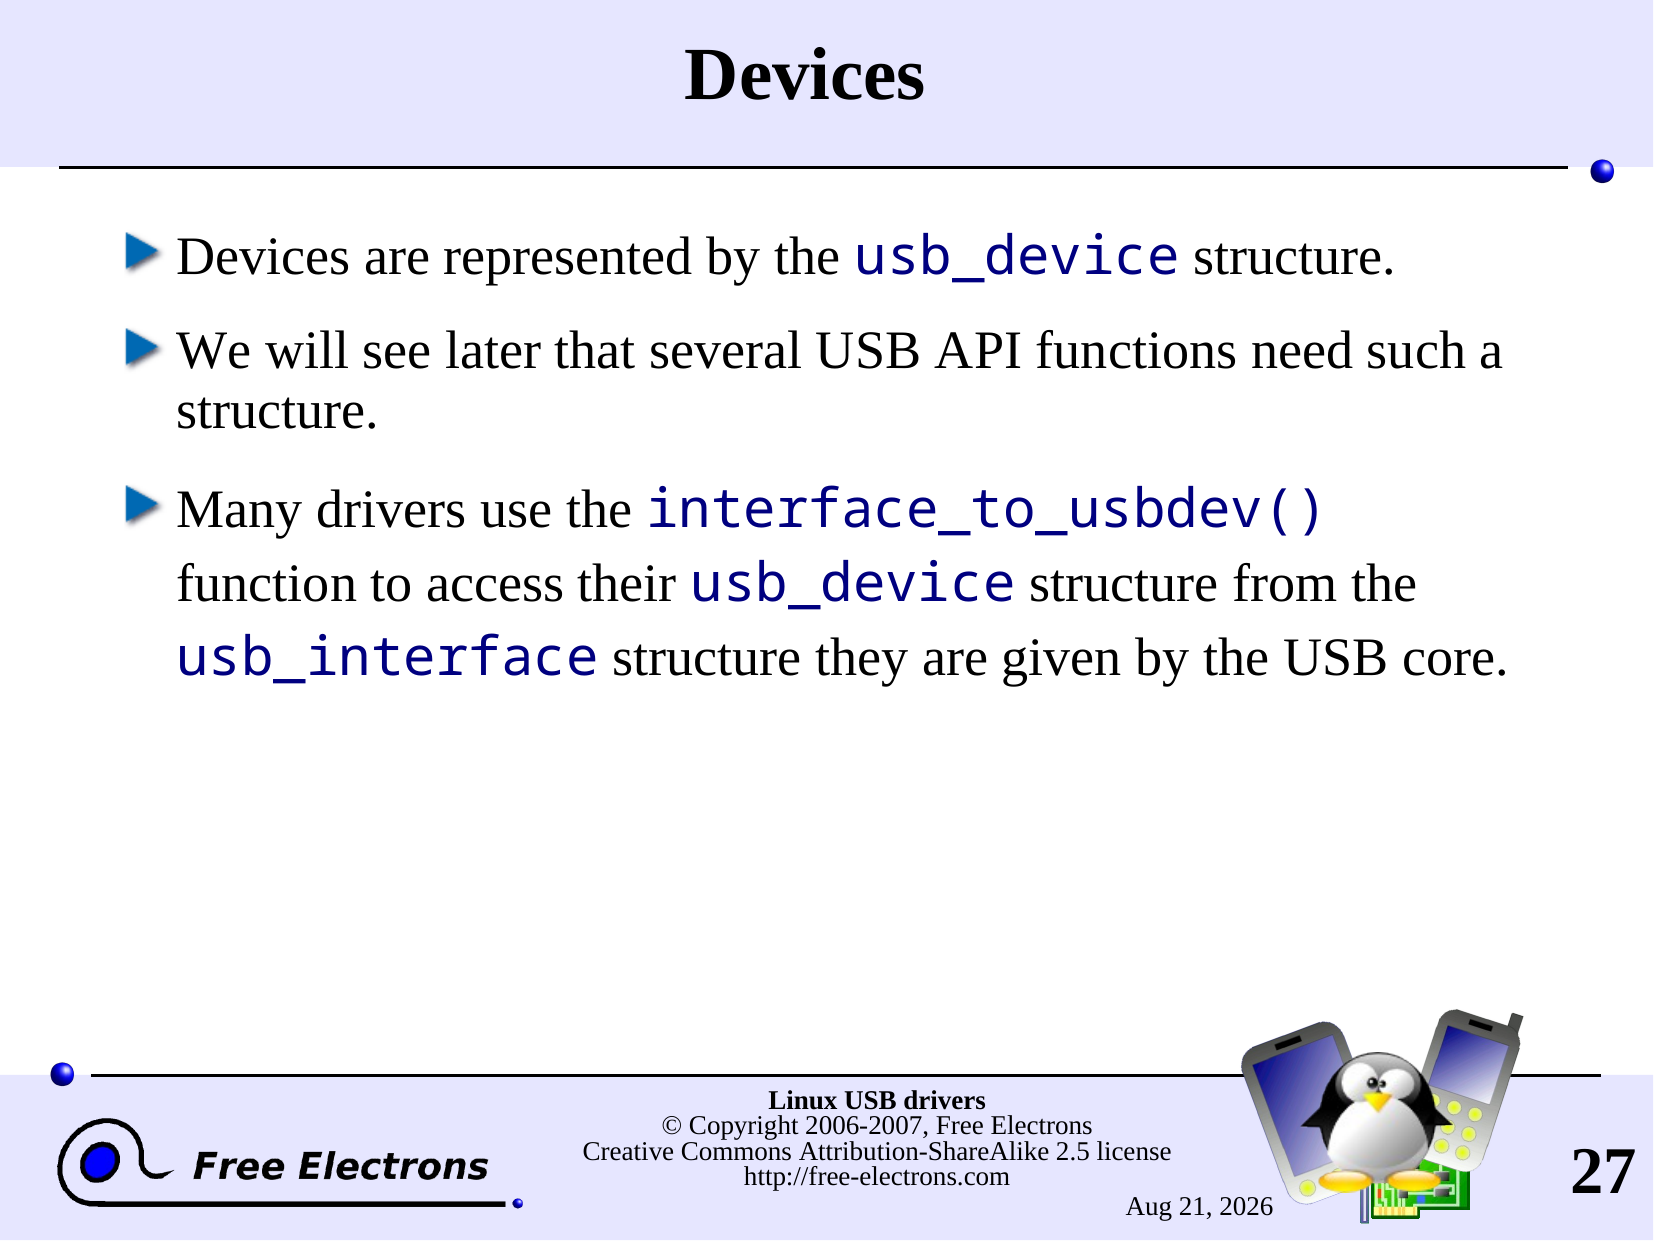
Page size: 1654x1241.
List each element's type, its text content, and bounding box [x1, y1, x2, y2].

title Devices [60, 25, 1551, 124]
picture [50, 1107, 527, 1216]
picture [1231, 1007, 1538, 1241]
list Devices are represented by the usb_device structure. We will see later that several USB API functions need such a structure. Many drivers use the interface_to_usbdev() function to access their usb_device structure from the usb_interface structure they are given by the USB core. [105, 216, 1518, 1066]
